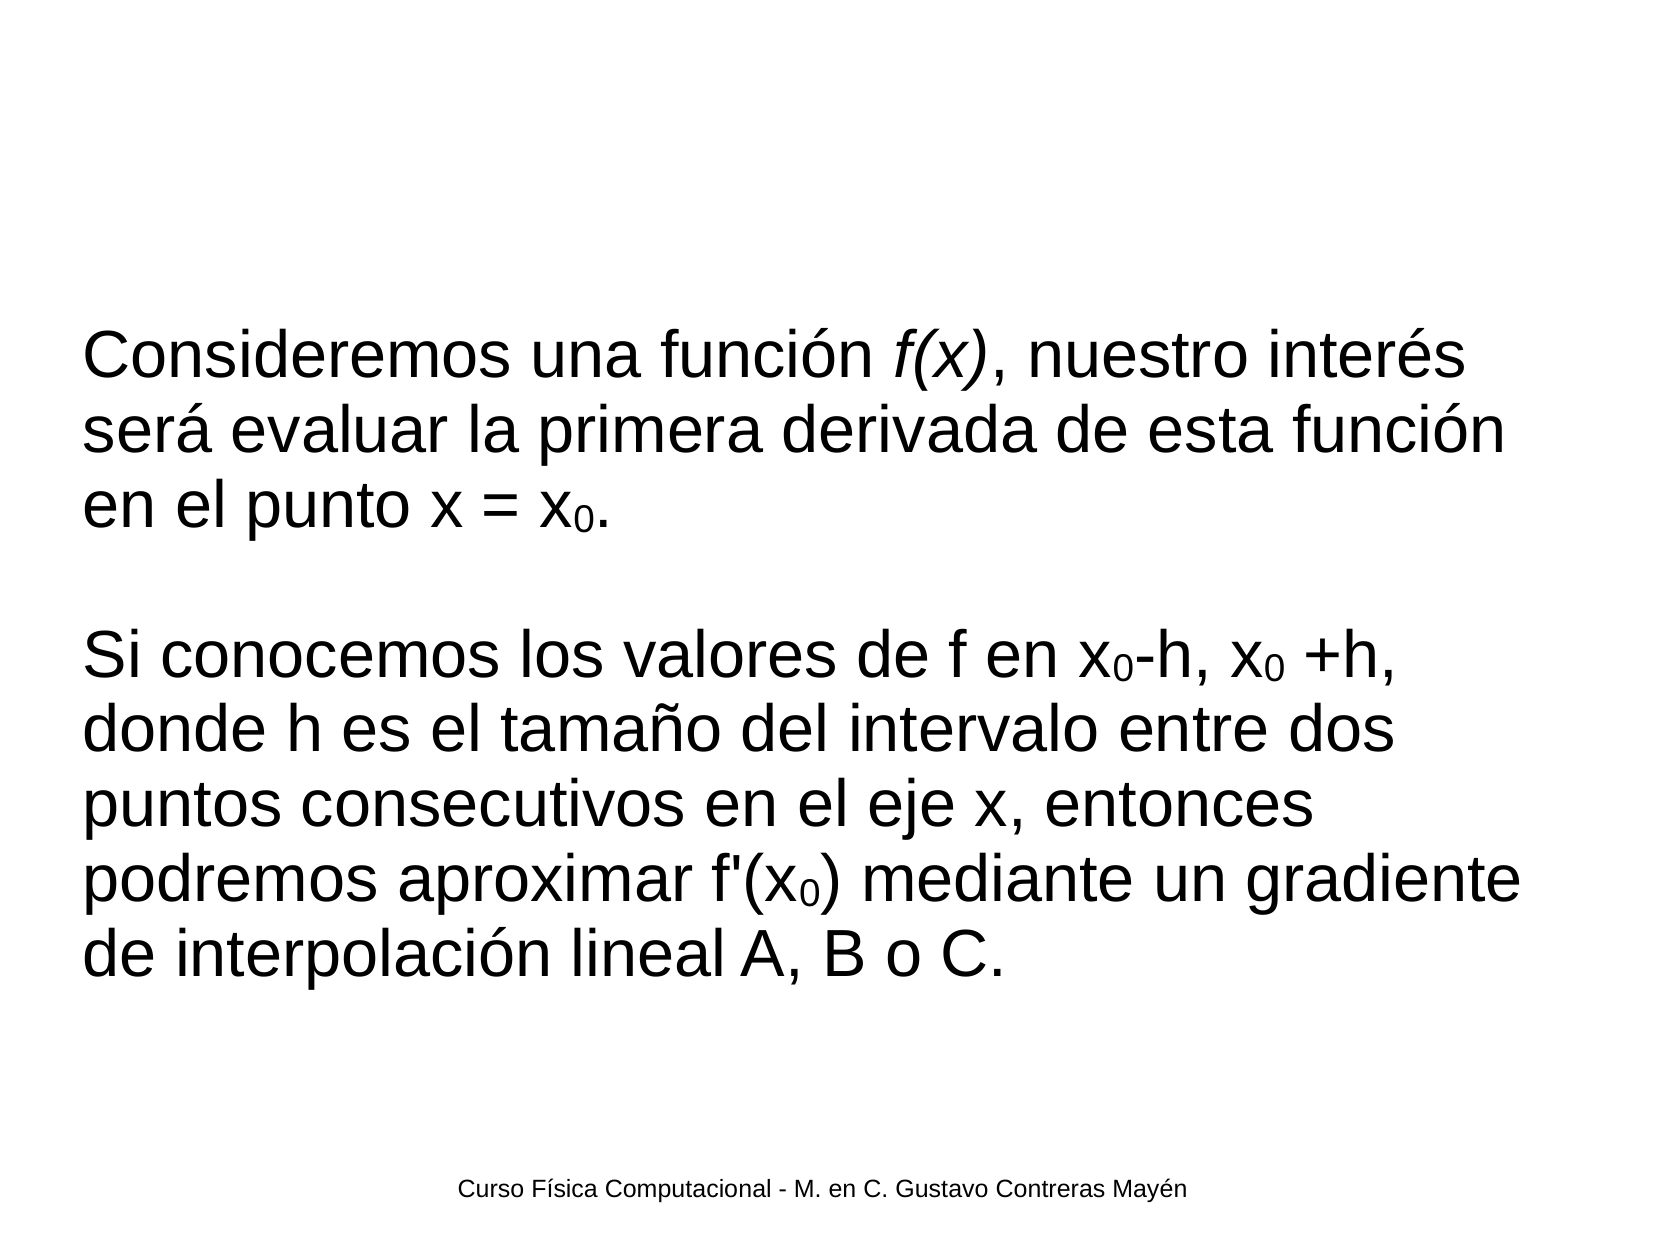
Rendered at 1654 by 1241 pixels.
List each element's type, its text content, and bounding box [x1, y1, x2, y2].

subtitle Consideremos una función f(x), nuestro interés será evaluar la primera derivada de esta función en el punto x = x0. Si conocemos los valores de f en x0-h, x0 +h, donde h es el tamaño del intervalo entre dos puntos consecutivos en el eje x, entonces podremos aproximar f'(x0) mediante un gradiente de interpolación lineal A, B o C. [82, 206, 1571, 1102]
